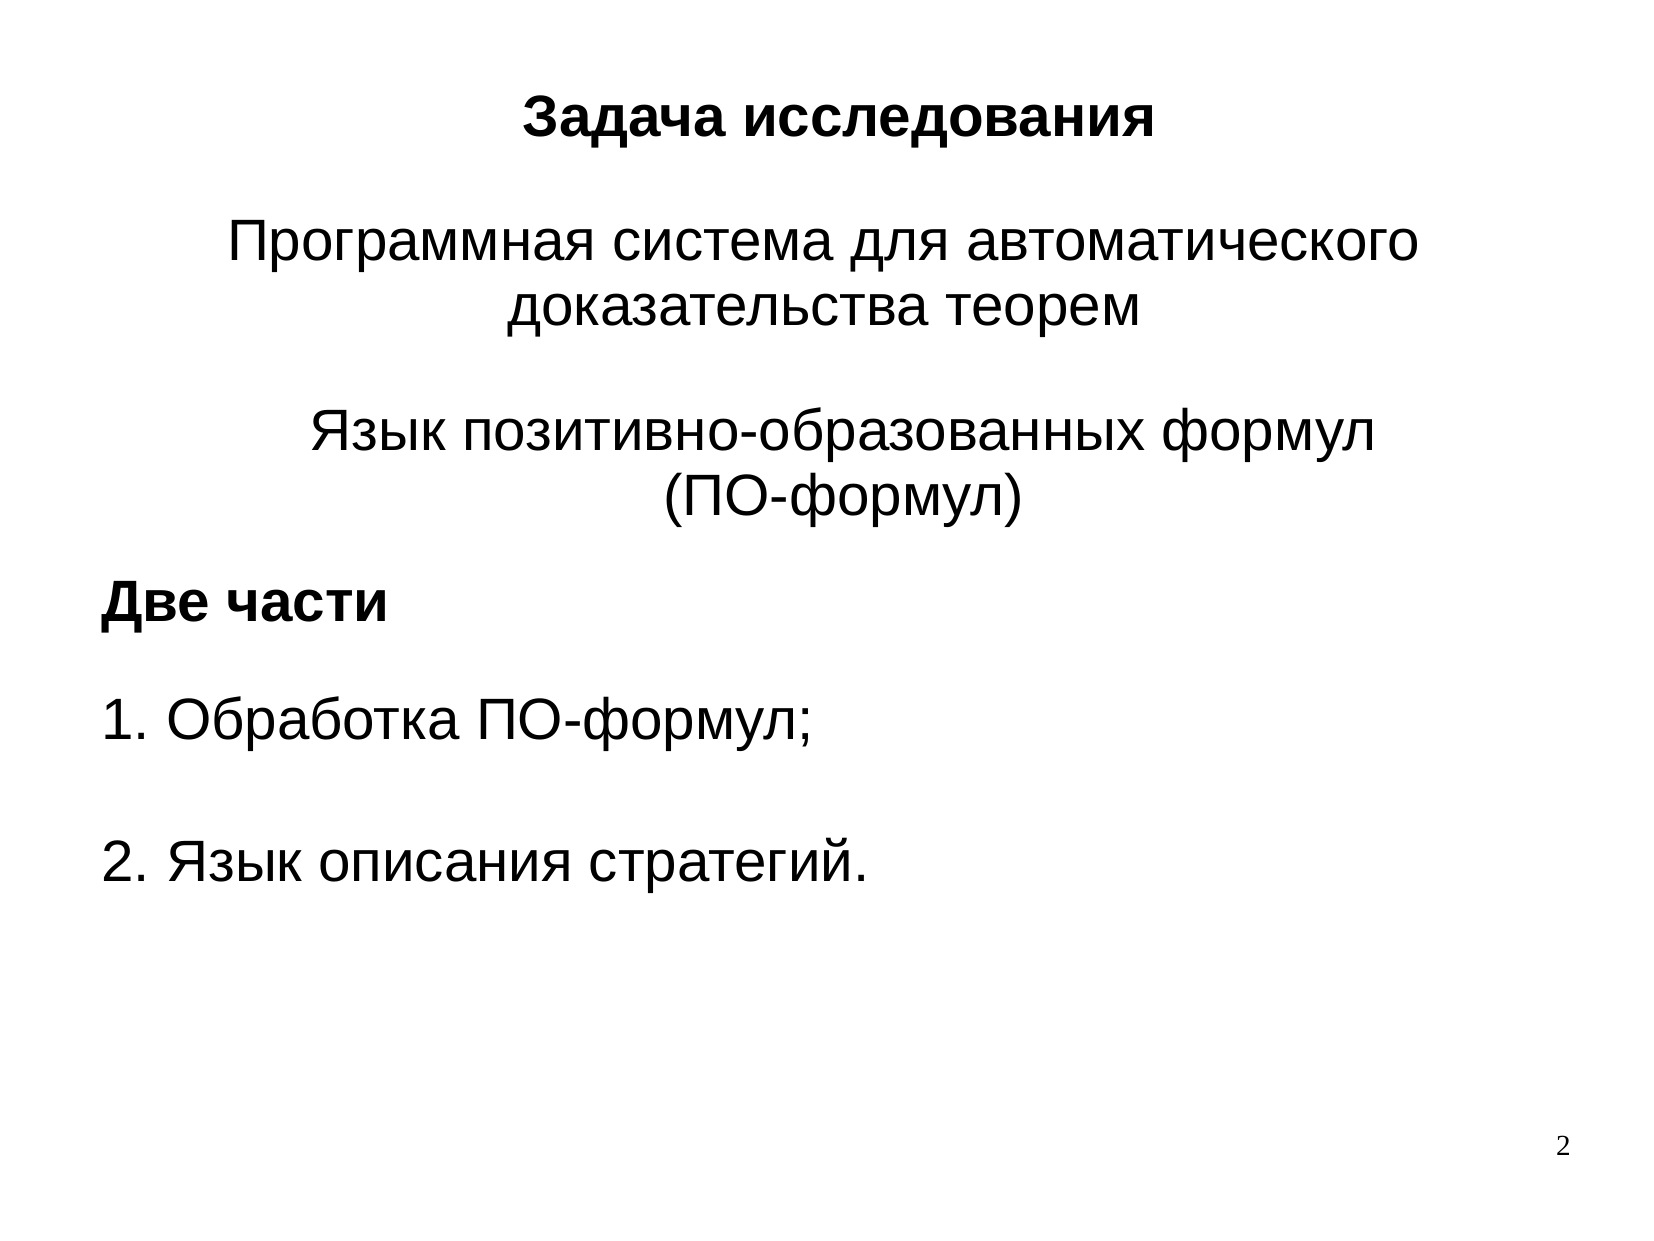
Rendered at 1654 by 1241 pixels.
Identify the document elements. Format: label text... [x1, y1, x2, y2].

text_box 2. Язык описания стратегий. [86, 820, 886, 901]
text_box Язык позитивно-образованных формул (ПО-формул) [295, 389, 1393, 535]
text_box Программная система для автоматического доказательства теорем [212, 200, 1437, 346]
text_box Задача исследования [507, 76, 1172, 157]
text_box 1. Обработка ПО-формул; [86, 679, 831, 760]
text_box Две части [86, 561, 405, 641]
